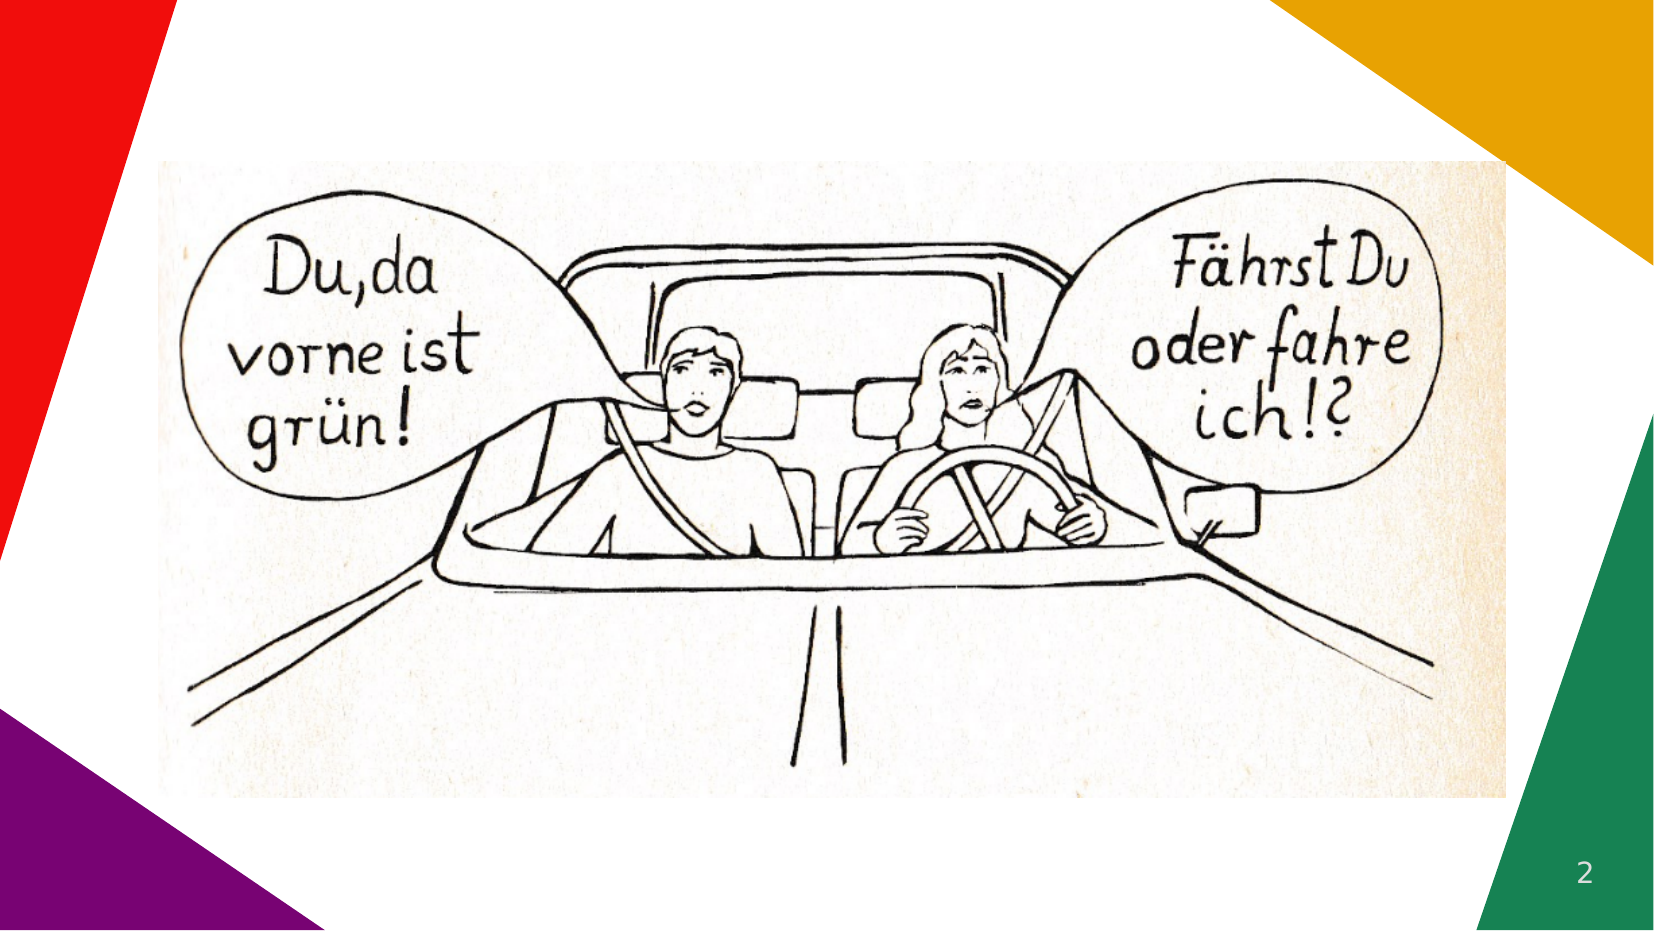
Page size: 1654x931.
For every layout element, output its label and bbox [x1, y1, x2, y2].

picture [158, 161, 1506, 798]
